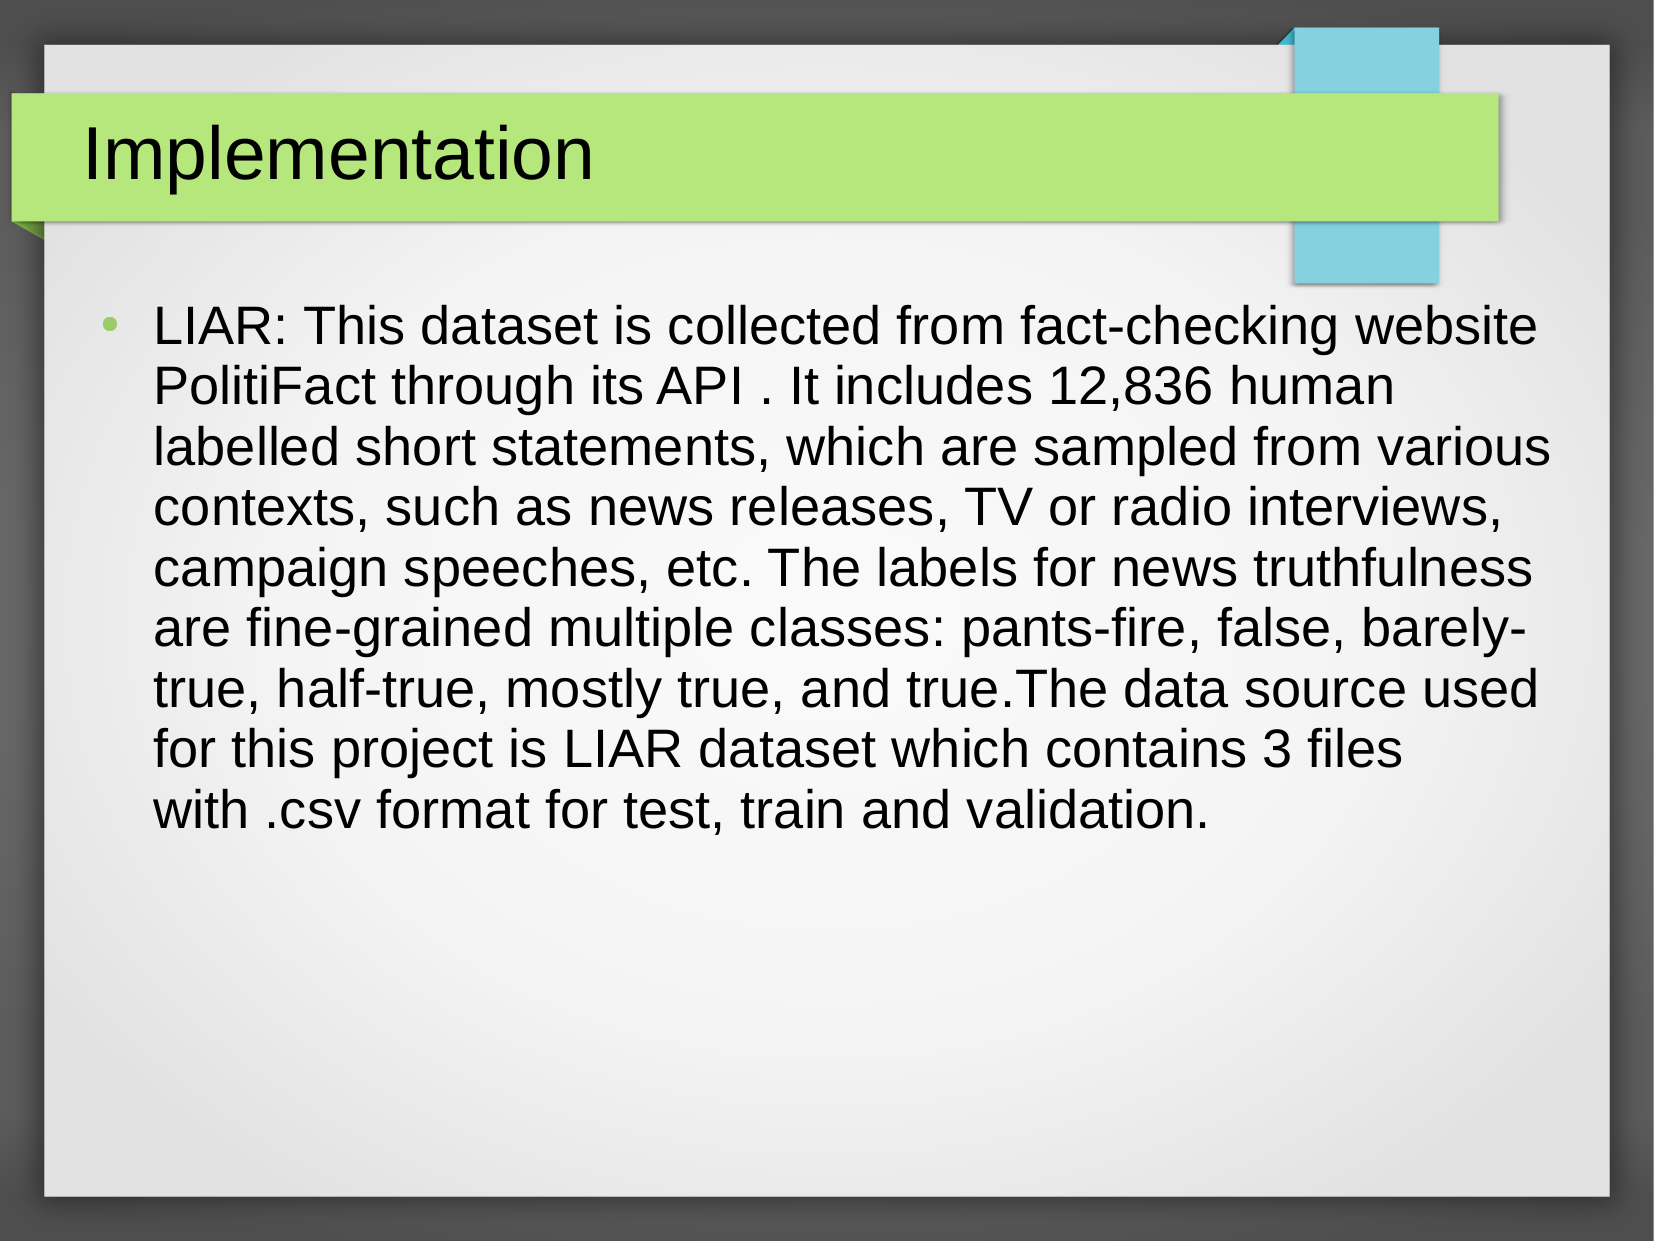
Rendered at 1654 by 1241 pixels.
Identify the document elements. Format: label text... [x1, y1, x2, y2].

list LIAR: This dataset is collected from fact-checking website PolitiFact through its API . It includes 12,836 human labelled short statements, which are sampled from various contexts, such as news releases, TV or radio interviews, campaign speeches, etc. The labels for news truthfulness are fine-grained multiple classes: pants-fire, false, barely-true, half-true, mostly true, and true.The data source used for this project is LIAR dataset which contains 3 files with .csv format for test, train and validation. [82, 295, 1571, 1015]
picture [0, 0, 1654, 1241]
title Implementation [82, 94, 1264, 213]
